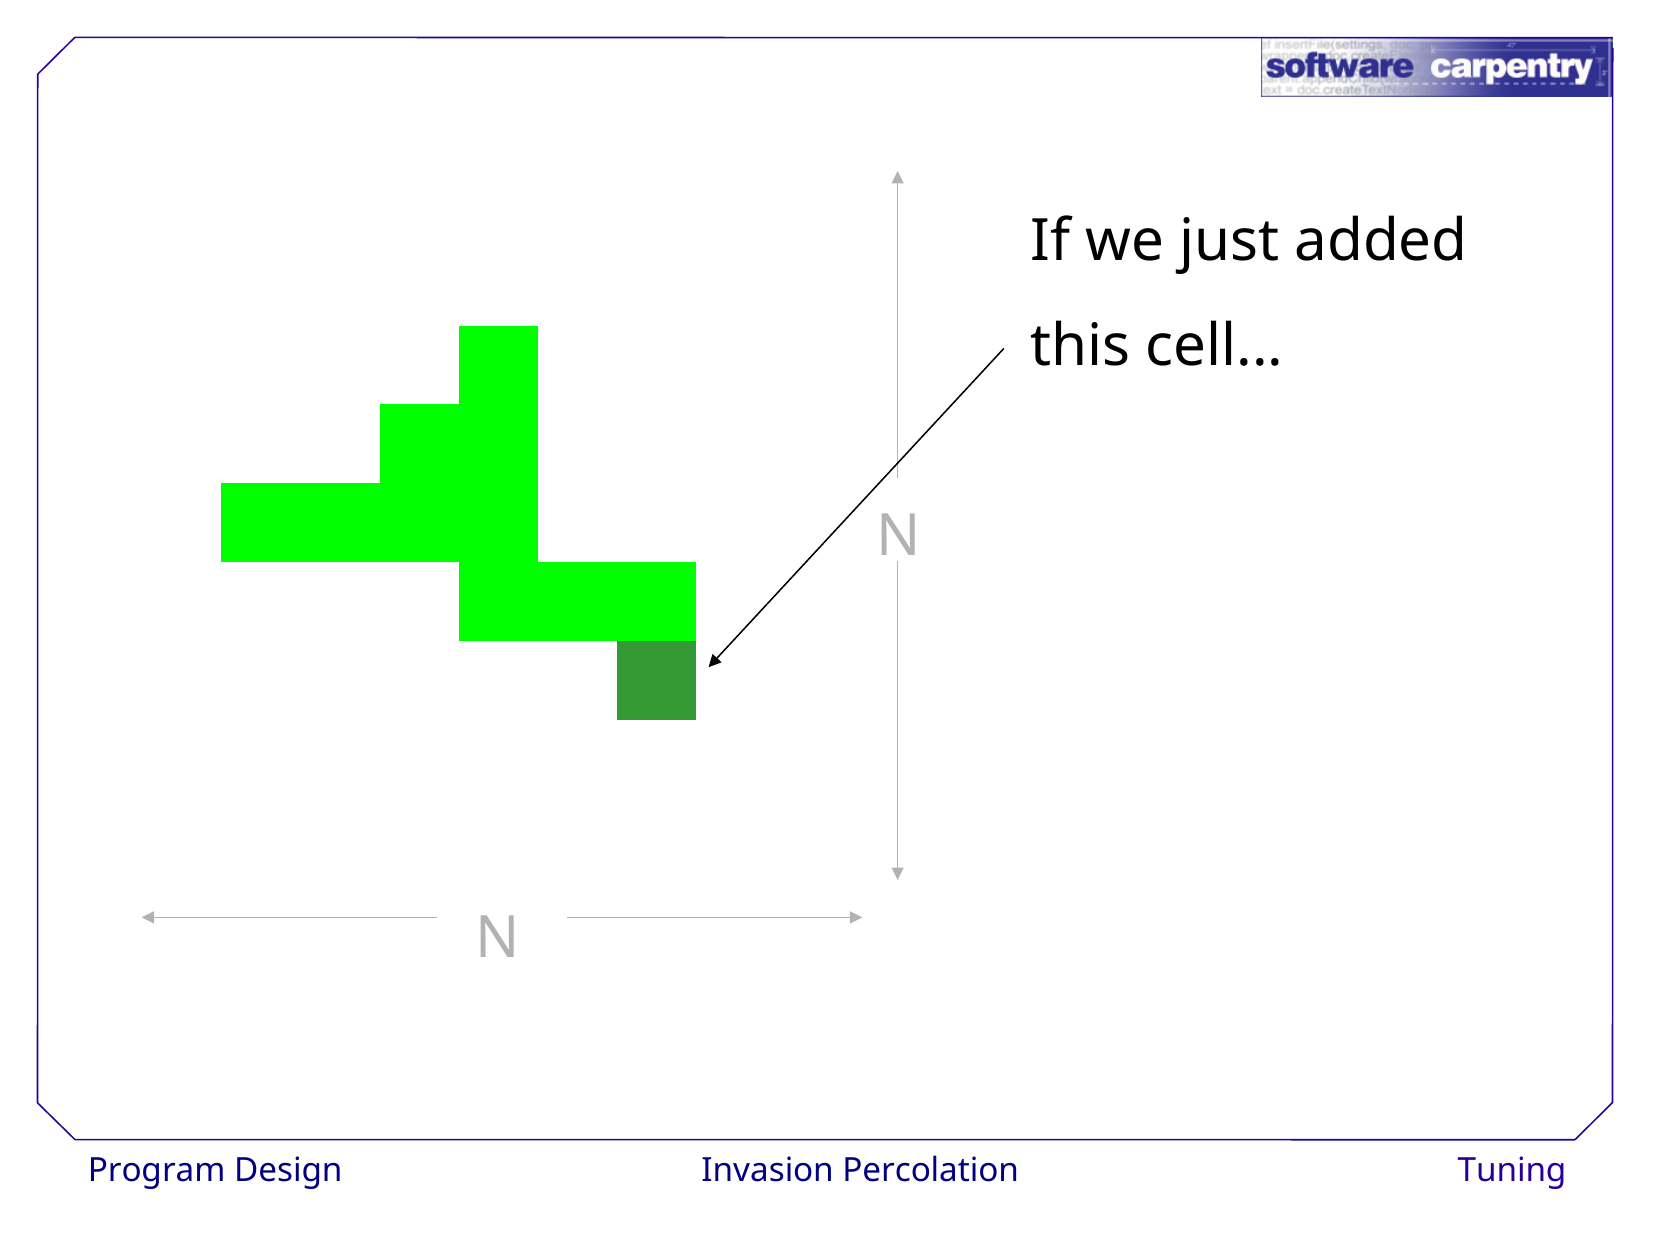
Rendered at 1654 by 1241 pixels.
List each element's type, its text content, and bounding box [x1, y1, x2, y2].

table_cell [696, 483, 775, 562]
table_cell [300, 720, 380, 799]
table_cell [538, 799, 617, 878]
table_cell [459, 404, 538, 483]
table_header [300, 166, 380, 245]
table_header [538, 166, 617, 245]
table_cell [617, 799, 696, 878]
table_cell [221, 641, 300, 720]
table_cell [300, 326, 380, 404]
table_cell [538, 483, 617, 562]
table_cell [538, 326, 617, 404]
table_cell [617, 562, 696, 641]
table_cell [221, 483, 300, 562]
table_cell [775, 562, 804, 593]
table_cell [300, 641, 380, 720]
table_cell [696, 799, 775, 878]
table_cell [459, 562, 538, 641]
table_cell [142, 404, 221, 483]
table_cell [696, 641, 775, 720]
text_box If we just added this cell... [1015, 159, 1580, 385]
table_header [696, 166, 775, 245]
table_cell [380, 720, 459, 799]
table_cell [617, 245, 696, 326]
table_header [142, 166, 221, 245]
table_cell [221, 404, 300, 483]
table_cell [775, 720, 855, 799]
table_cell [538, 641, 617, 720]
table_cell [617, 404, 696, 483]
table_cell [221, 799, 300, 878]
table_cell [221, 245, 300, 326]
text_box N [460, 856, 520, 977]
table_cell [617, 720, 696, 799]
table_cell [142, 720, 221, 799]
table_cell [300, 799, 380, 878]
table_cell [775, 799, 855, 878]
table_cell [380, 404, 459, 483]
table_cell [809, 512, 855, 562]
table_cell [142, 641, 221, 720]
table_cell [617, 641, 696, 720]
table_cell [775, 404, 855, 483]
table_cell [775, 641, 855, 720]
table_header [380, 166, 459, 245]
table_header [775, 166, 855, 245]
table_cell [380, 799, 459, 878]
table_cell [459, 326, 538, 404]
table_cell [142, 562, 221, 641]
table_cell [380, 245, 459, 326]
table_cell [696, 245, 775, 326]
table_cell [696, 326, 775, 404]
table_cell [617, 483, 696, 562]
table_cell [459, 245, 538, 326]
table_cell [775, 245, 855, 326]
table_cell [142, 326, 221, 404]
table_cell [617, 326, 696, 404]
table_cell [142, 245, 221, 326]
table_header [617, 166, 696, 245]
table_cell [221, 720, 300, 799]
table_cell [300, 483, 380, 562]
table_cell [696, 404, 775, 483]
table_cell [380, 326, 459, 404]
table_cell [459, 641, 538, 720]
table_header [459, 166, 538, 245]
table_cell [221, 562, 300, 641]
table_cell [696, 720, 775, 799]
table_cell [380, 562, 459, 641]
table_cell [221, 326, 300, 404]
table_cell [380, 641, 459, 720]
table_cell [538, 404, 617, 483]
table_cell [459, 483, 538, 562]
table_cell [142, 483, 221, 562]
table_cell [775, 562, 855, 641]
table_cell [775, 483, 855, 562]
table_cell [735, 598, 775, 641]
table_cell [538, 562, 617, 641]
table_header [221, 166, 300, 245]
table_cell [380, 483, 459, 562]
table_cell [538, 720, 617, 799]
table_cell [459, 720, 538, 799]
table_cell [696, 562, 775, 641]
text_box N [862, 454, 897, 499]
table_cell [538, 245, 617, 326]
table_cell [300, 245, 380, 326]
table_cell [142, 799, 221, 878]
picture [1261, 39, 1613, 97]
text_box N [862, 454, 922, 576]
table_cell [300, 404, 380, 483]
table_cell [775, 326, 855, 404]
table_cell [300, 562, 380, 641]
table_cell [459, 799, 538, 878]
